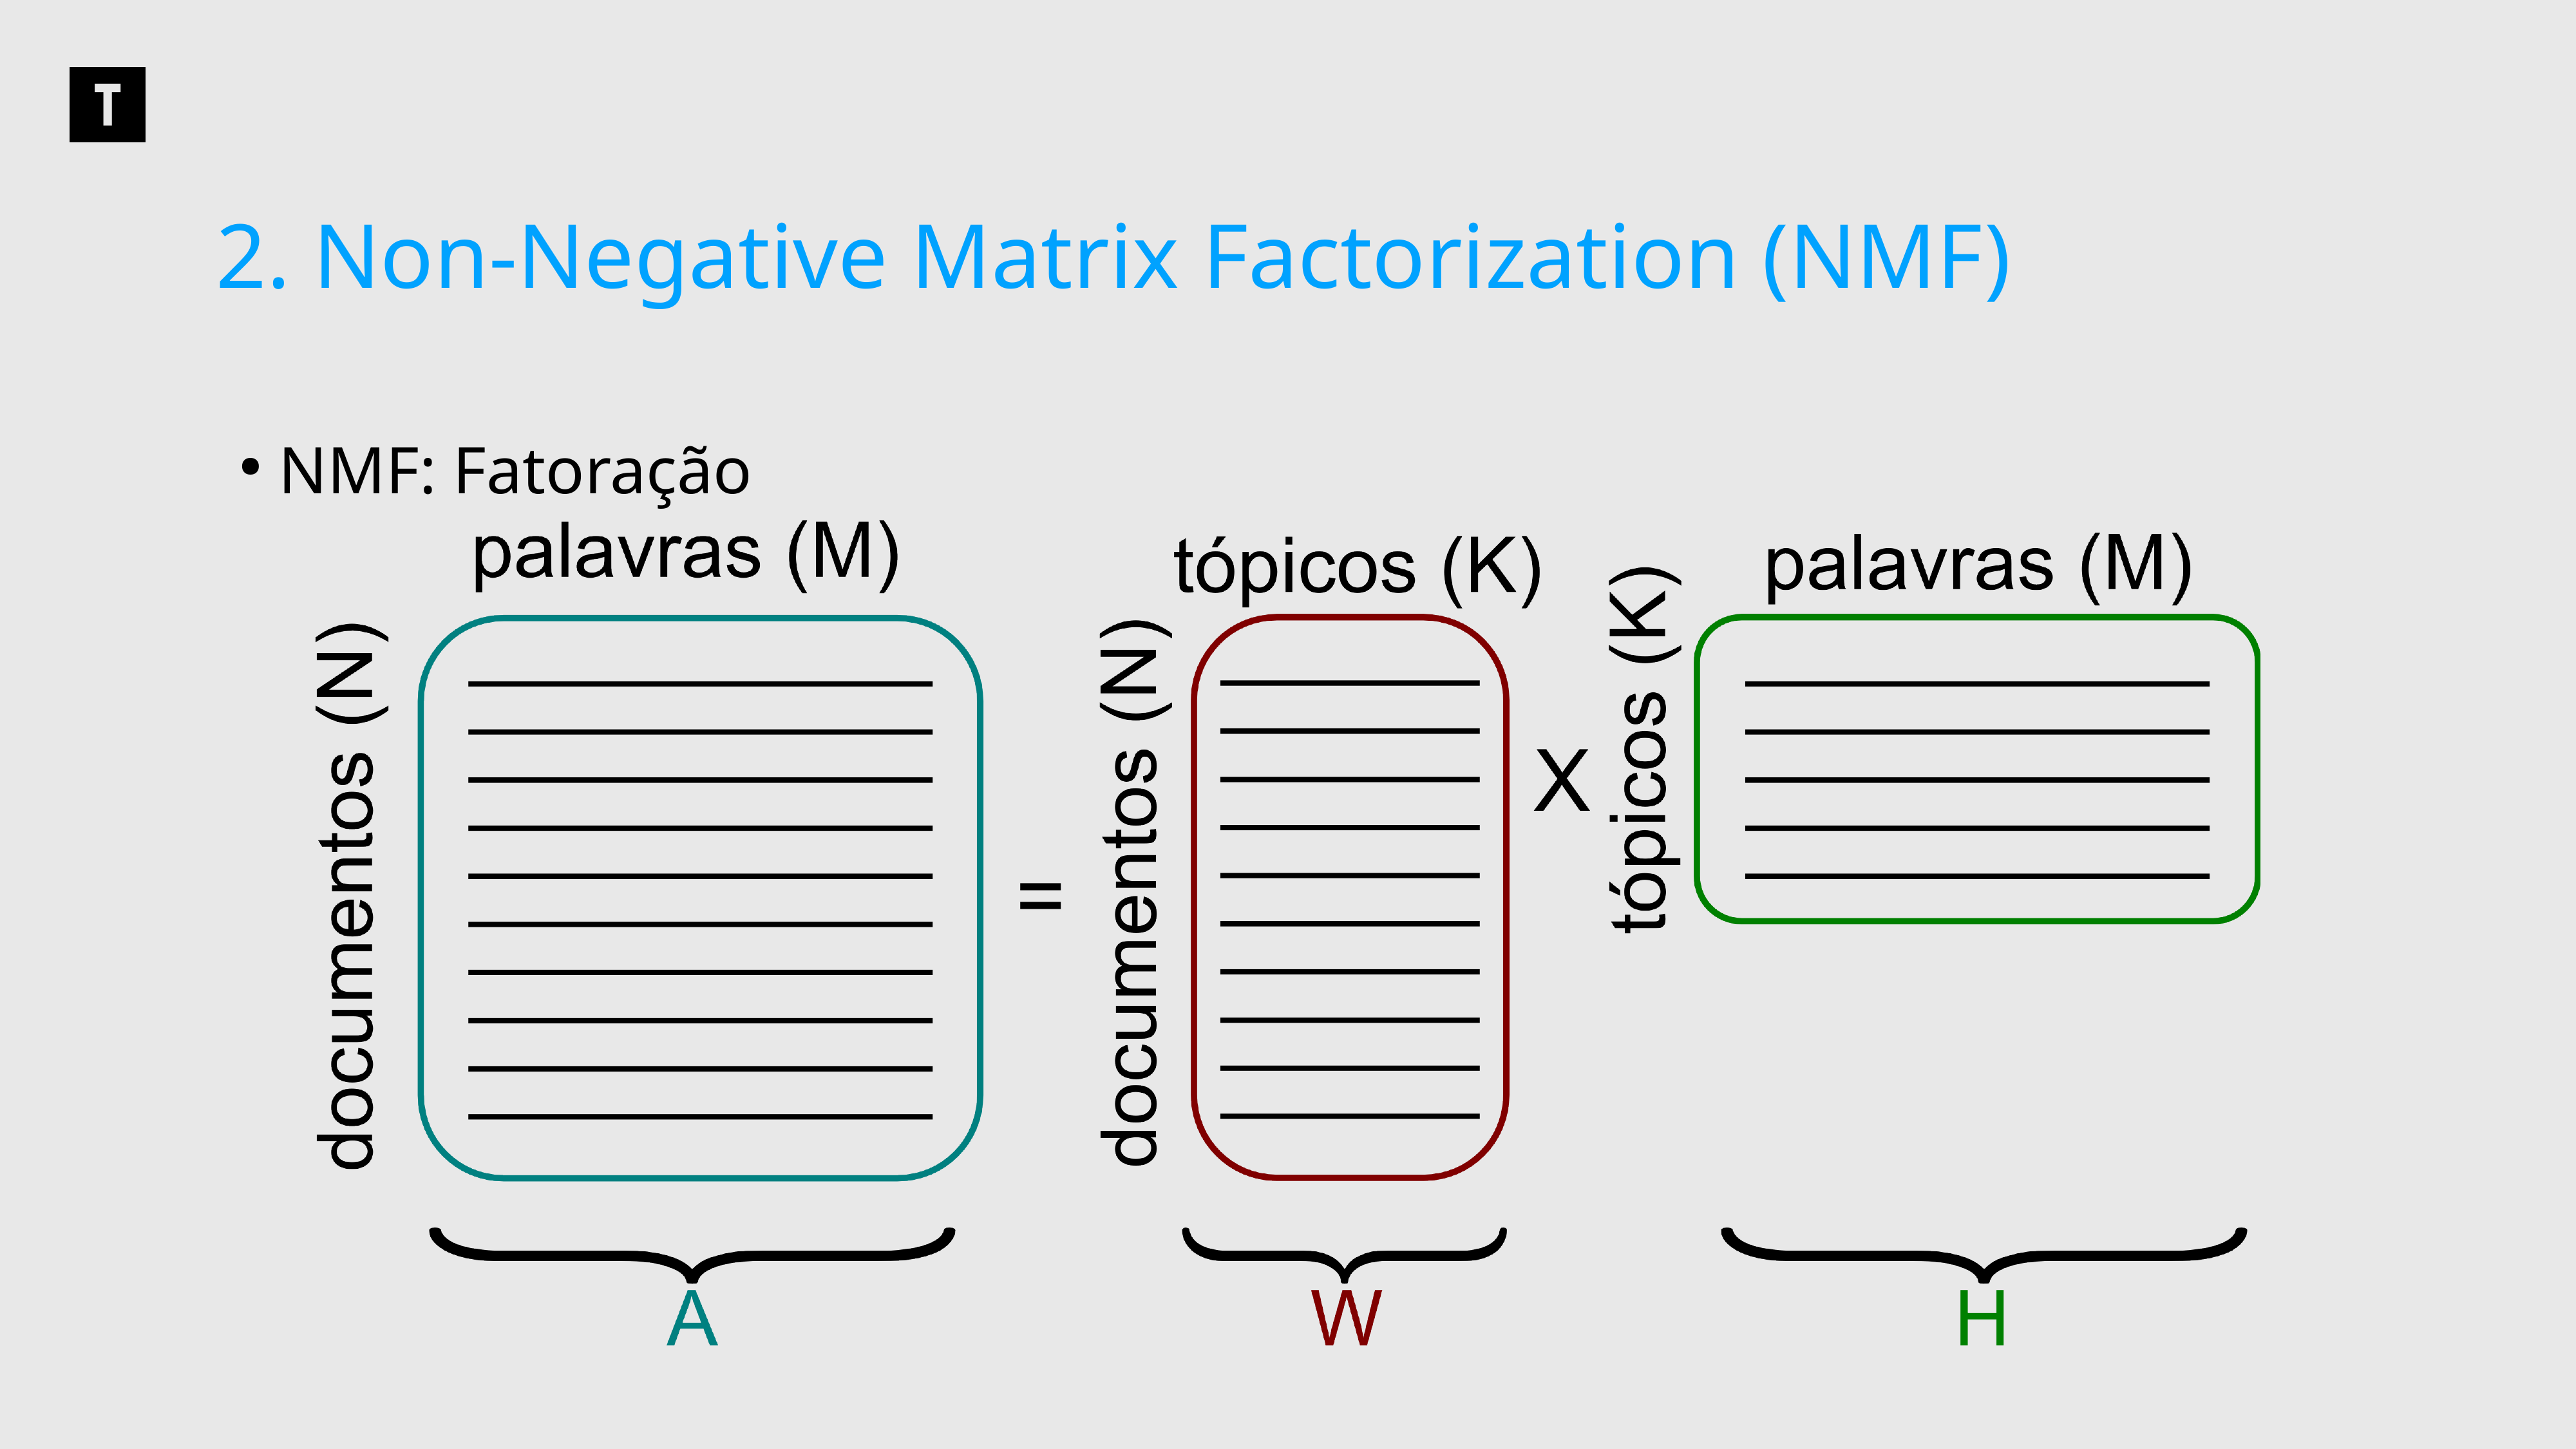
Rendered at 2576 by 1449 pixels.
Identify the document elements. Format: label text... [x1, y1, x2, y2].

text_box 2. Non-Negative Matrix Factorization (NMF) [211, 194, 2267, 312]
picture [70, 67, 146, 142]
text_box NMF: Fatoração [211, 385, 2199, 589]
picture [316, 520, 2260, 1371]
